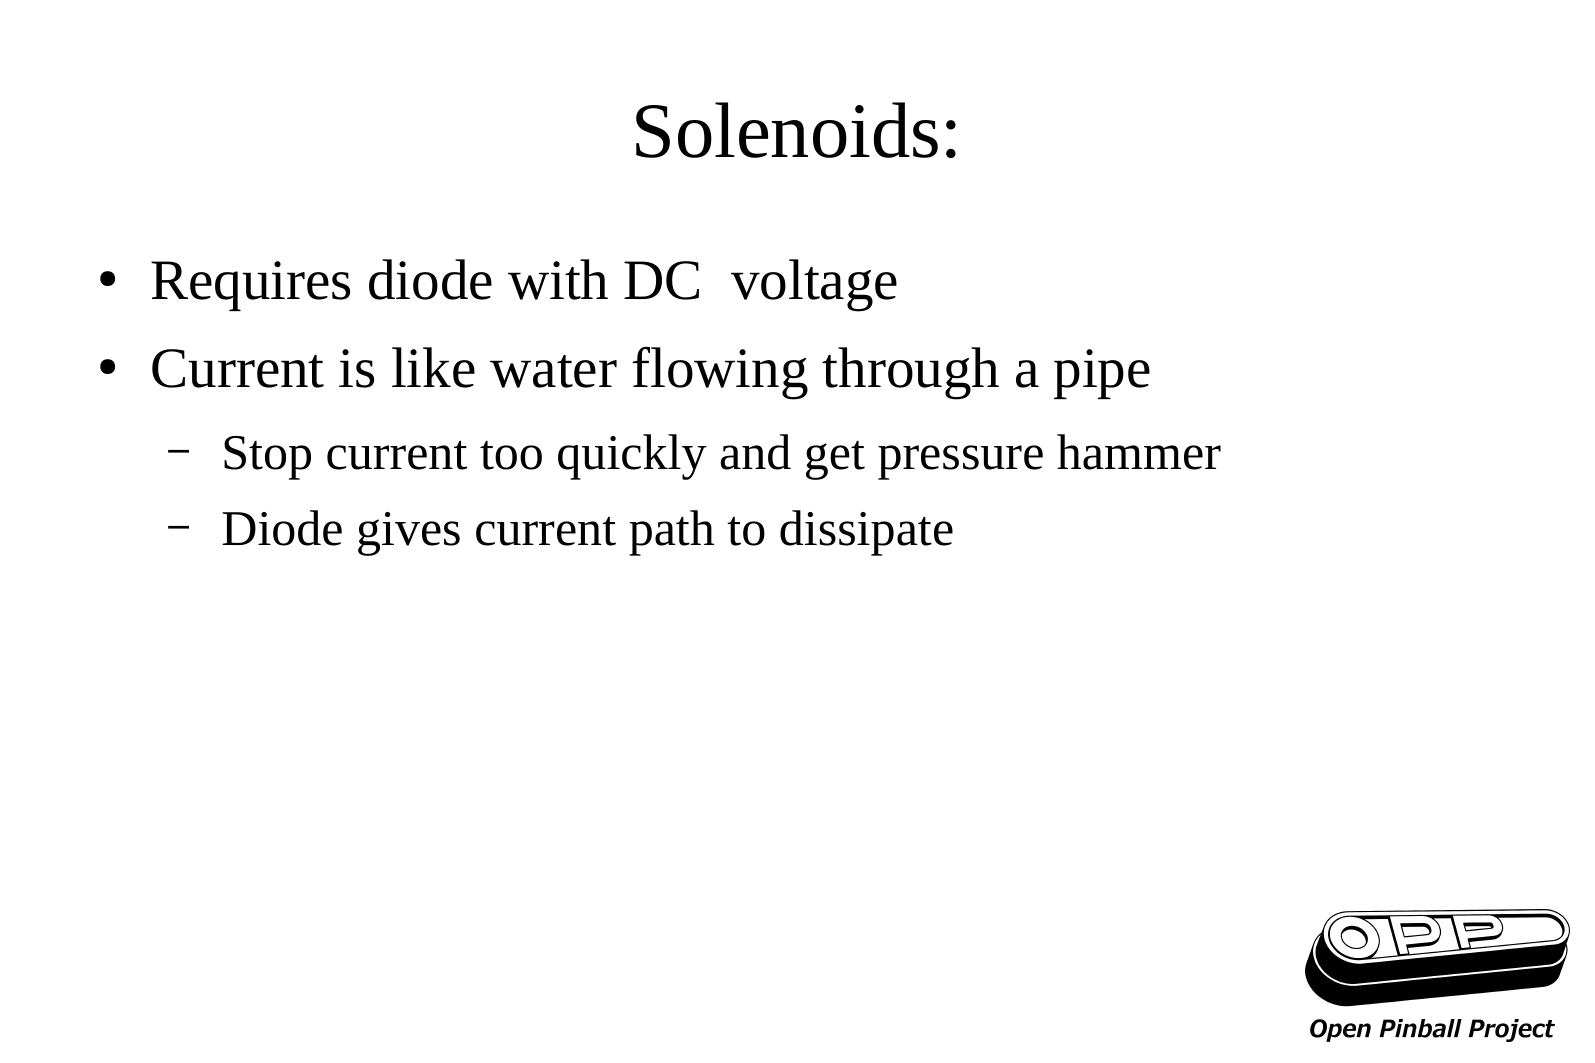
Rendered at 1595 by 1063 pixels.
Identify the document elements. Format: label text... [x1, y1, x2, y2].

list Requires diode with DC voltage Current is like water flowing through a pipe Stop current too quickly and get pressure hammer Diode gives current path to dissipate [79, 248, 1515, 951]
picture [1305, 909, 1570, 1042]
title Solenoids: [79, 42, 1515, 220]
